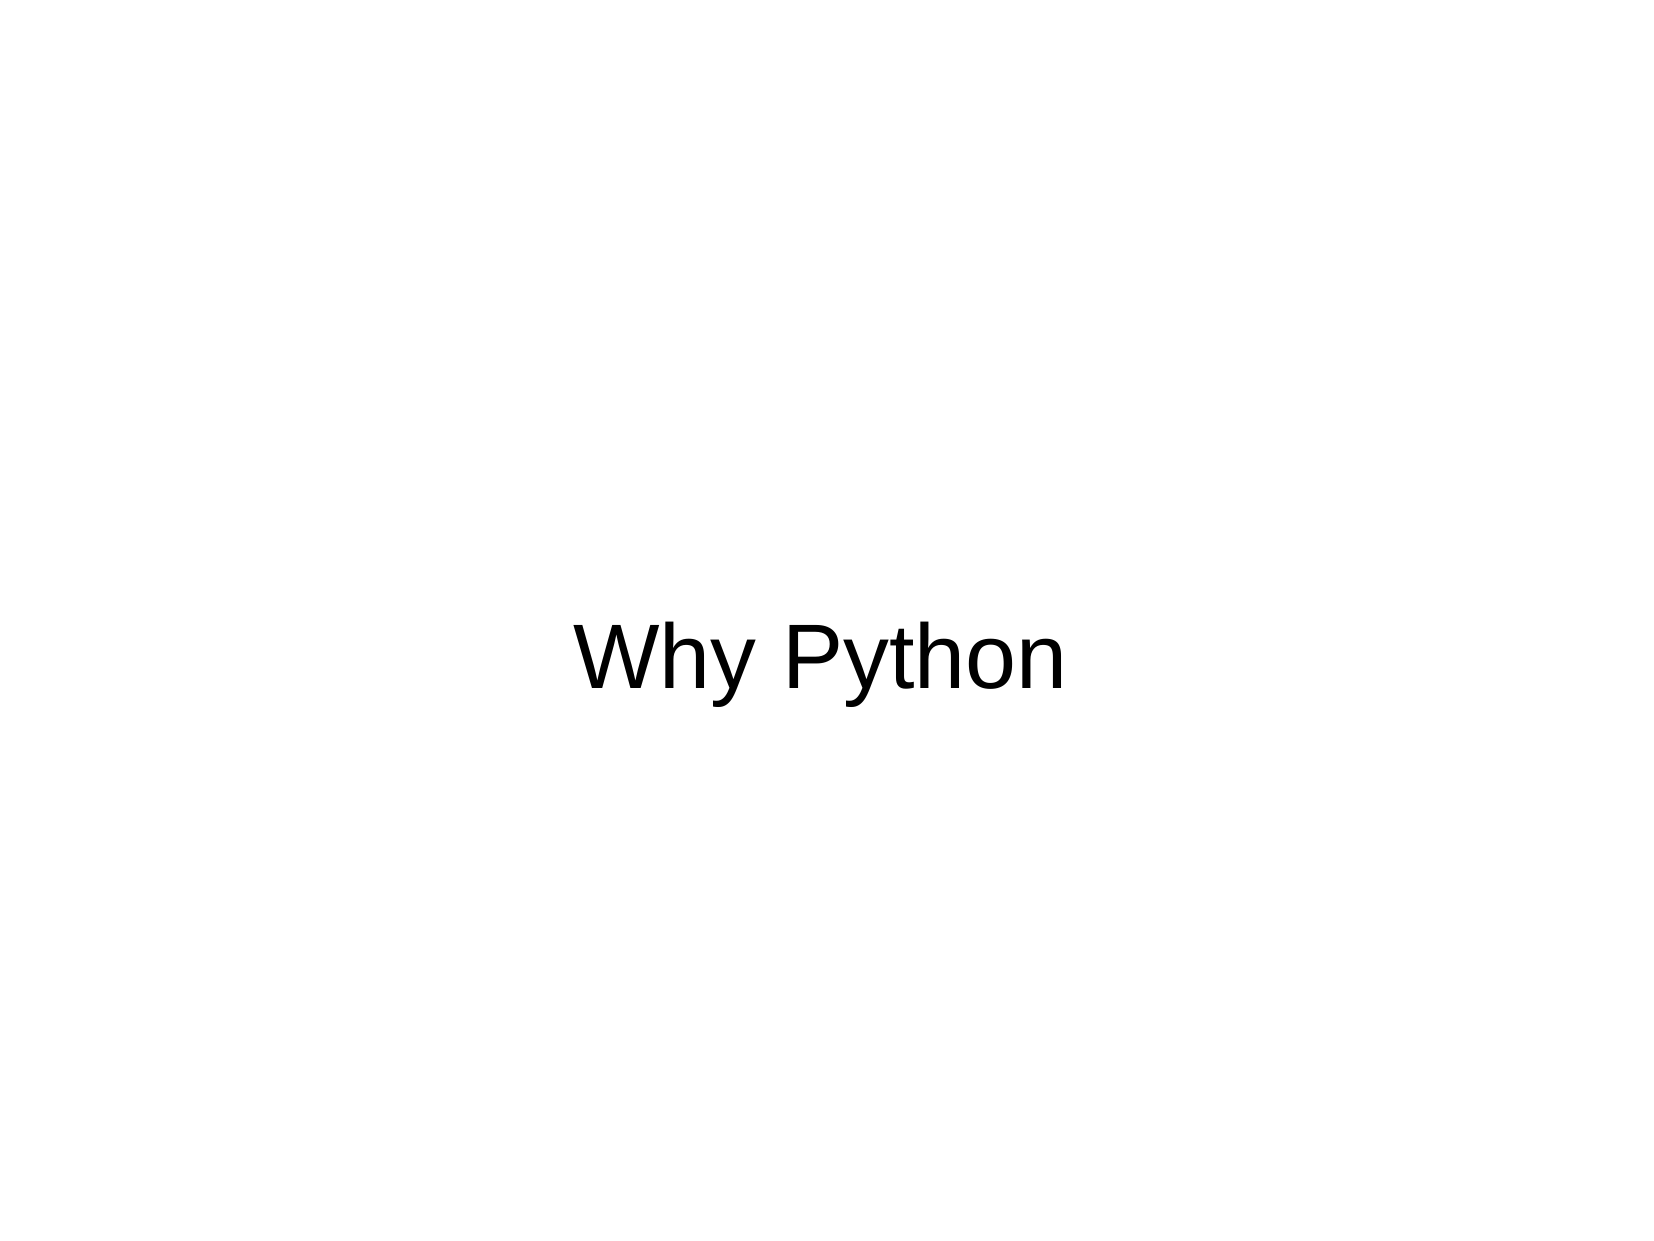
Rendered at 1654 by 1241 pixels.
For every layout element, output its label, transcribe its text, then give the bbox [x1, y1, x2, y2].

title Why Python [76, 561, 1565, 754]
